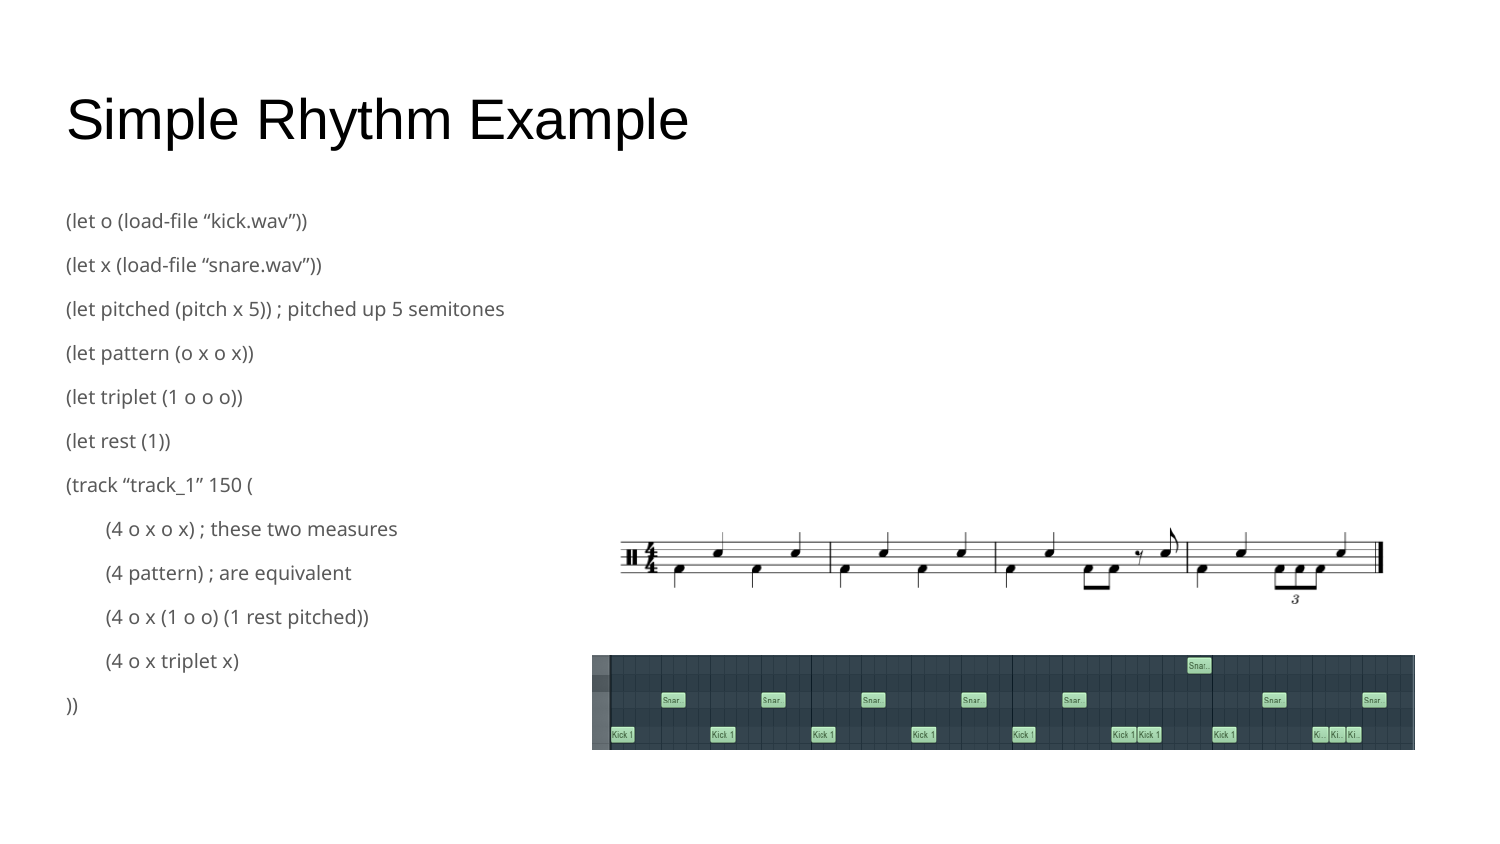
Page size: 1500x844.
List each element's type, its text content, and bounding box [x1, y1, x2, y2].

picture [595, 503, 1412, 620]
title Simple Rhythm Example [51, 72, 1449, 167]
picture [592, 655, 1415, 750]
list (let o (load-file “kick.wav”)) (let x (load-file “snare.wav”)) (let pitched (pitch x 5)) ; pitched up 5 semitones (let pattern (o x o x)) (let triplet (1 o o o)) (let rest (1)) (track “track_1” 150 ( (4 o x o x) ; these two measures (4 pattern) ; are equivalent (4 o x (1 o o) (1 rest pitched)) (4 o x triplet x) )) [51, 189, 1449, 750]
